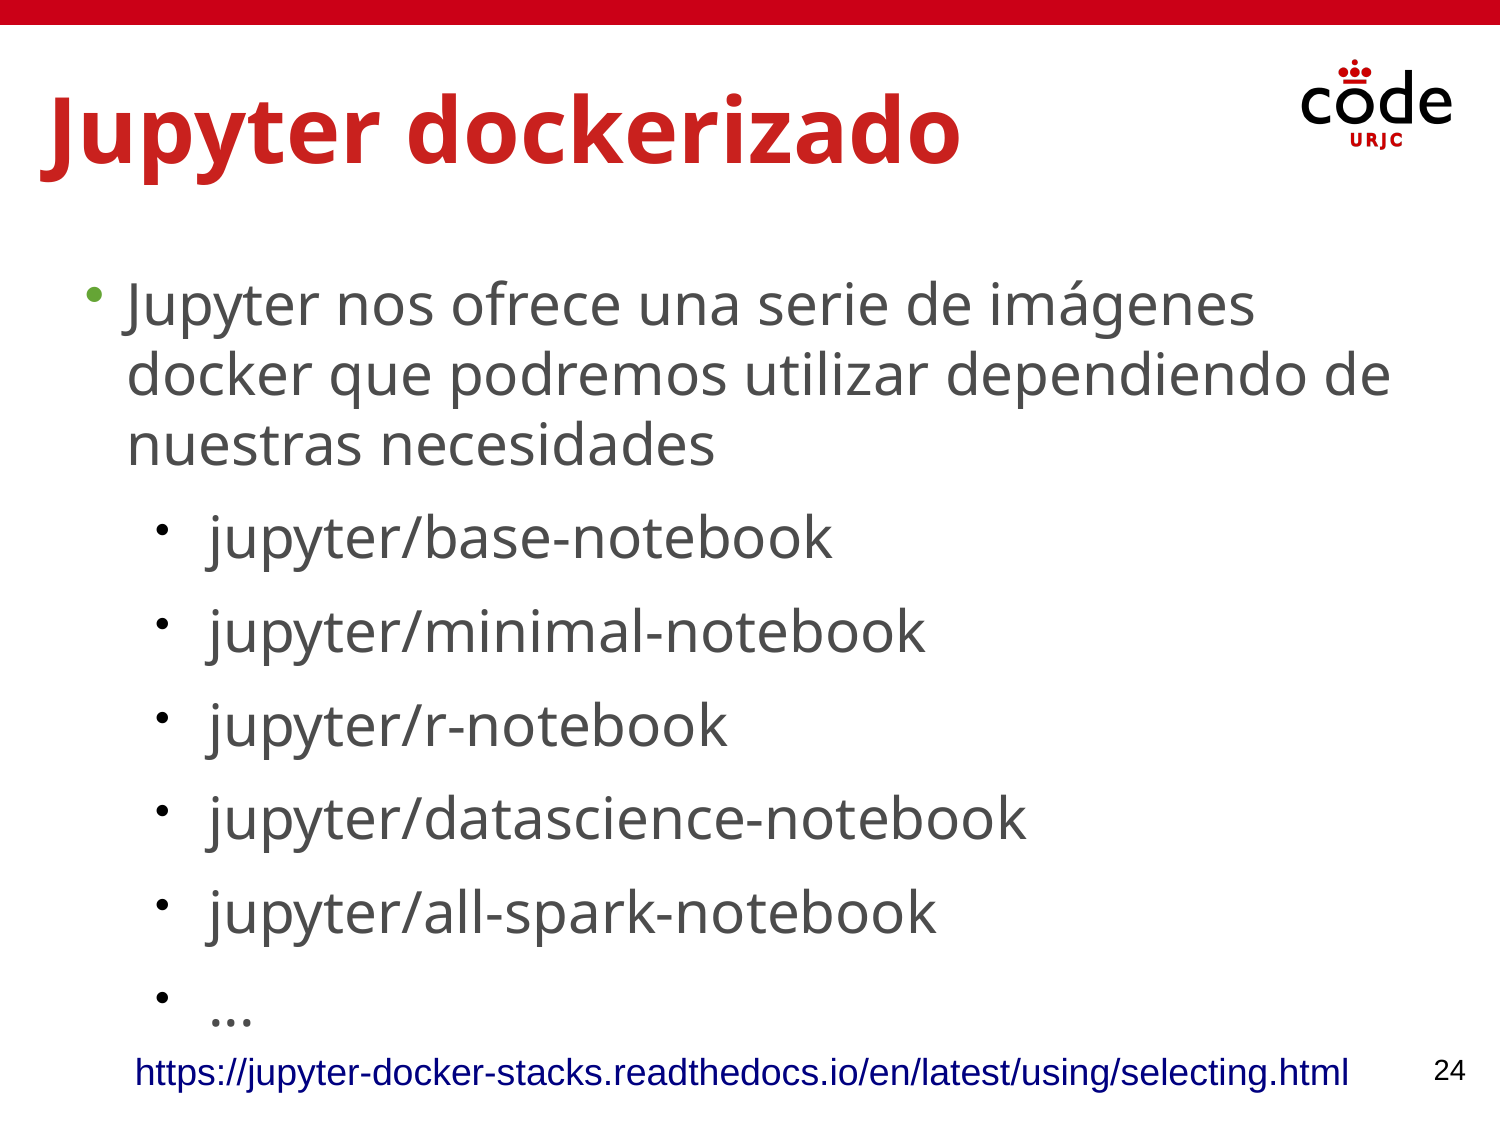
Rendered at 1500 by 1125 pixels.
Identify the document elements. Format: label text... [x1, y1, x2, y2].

text_box https://jupyter-docker-stacks.readthedocs.io/en/latest/using/selecting.html [120, 1044, 1365, 1102]
picture [1284, 50, 1468, 161]
title Jupyter dockerizado [32, 79, 1413, 189]
list Jupyter nos ofrece una serie de imágenes docker que podremos utilizar dependiendo de nuestras necesidades jupyter/base-notebook jupyter/minimal-notebook jupyter/r-notebook jupyter/datascience-notebook jupyter/all-spark-notebook ... [51, 259, 1436, 1006]
